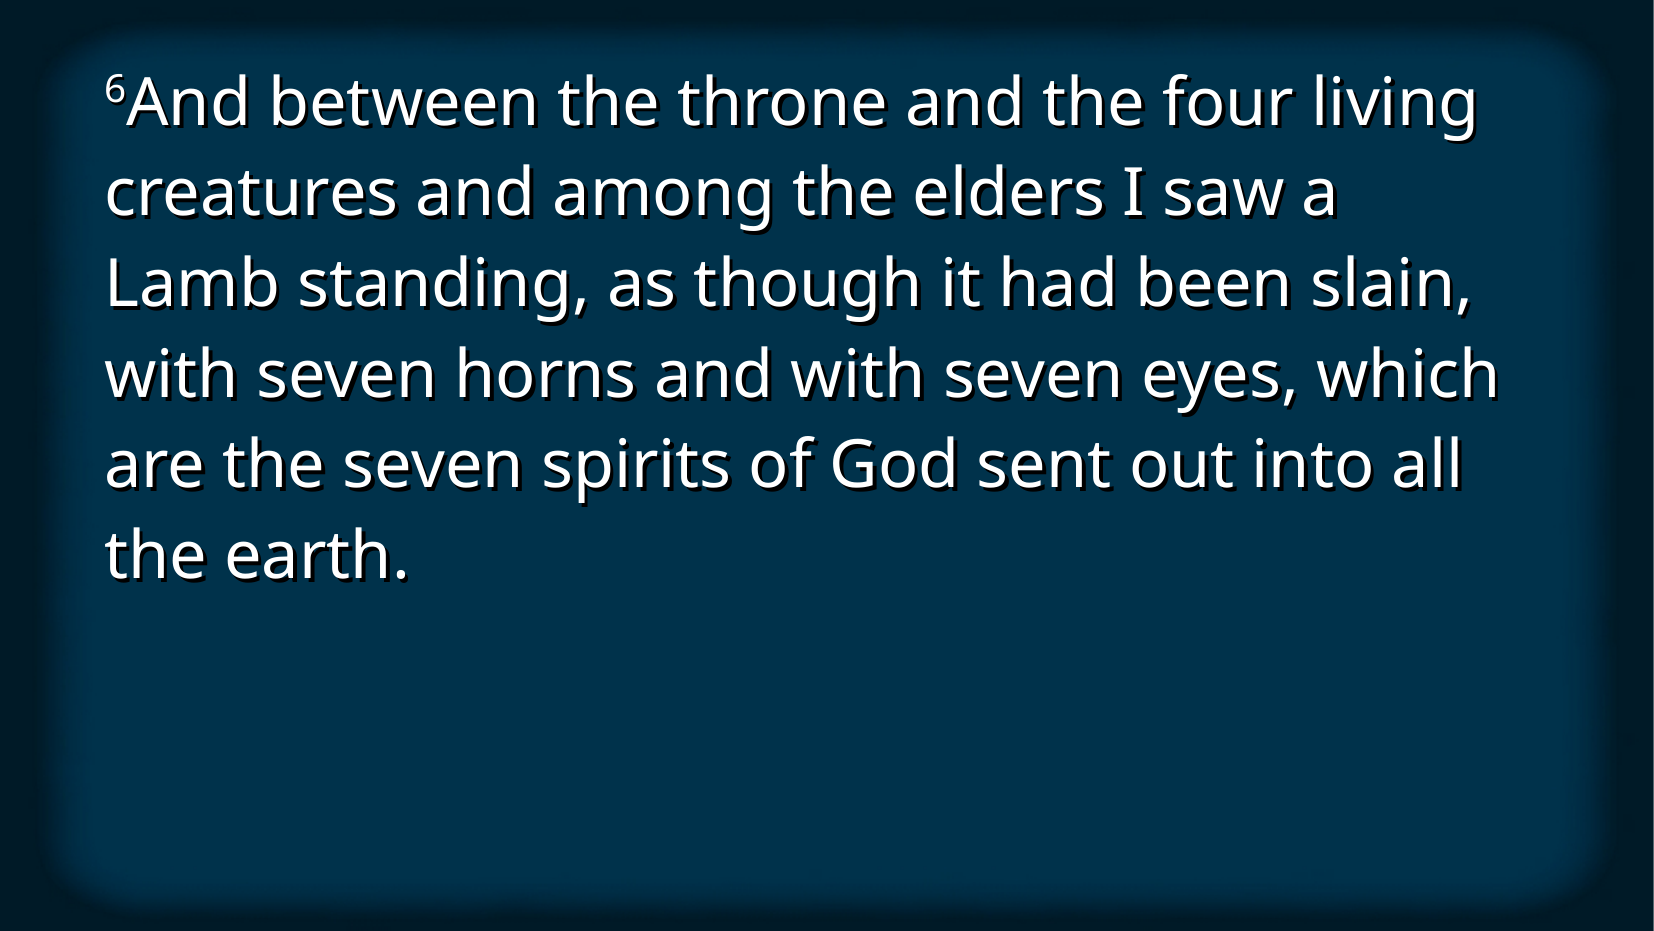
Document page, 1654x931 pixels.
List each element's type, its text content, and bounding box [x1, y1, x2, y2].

picture [0, 0, 1654, 931]
text_box 6And between the throne and the four living creatures and among the elders I saw a Lamb standing, as though it had been slain, with seven horns and with seven eyes, which are the seven spirits of God sent out into all the earth. [89, 46, 1545, 505]
